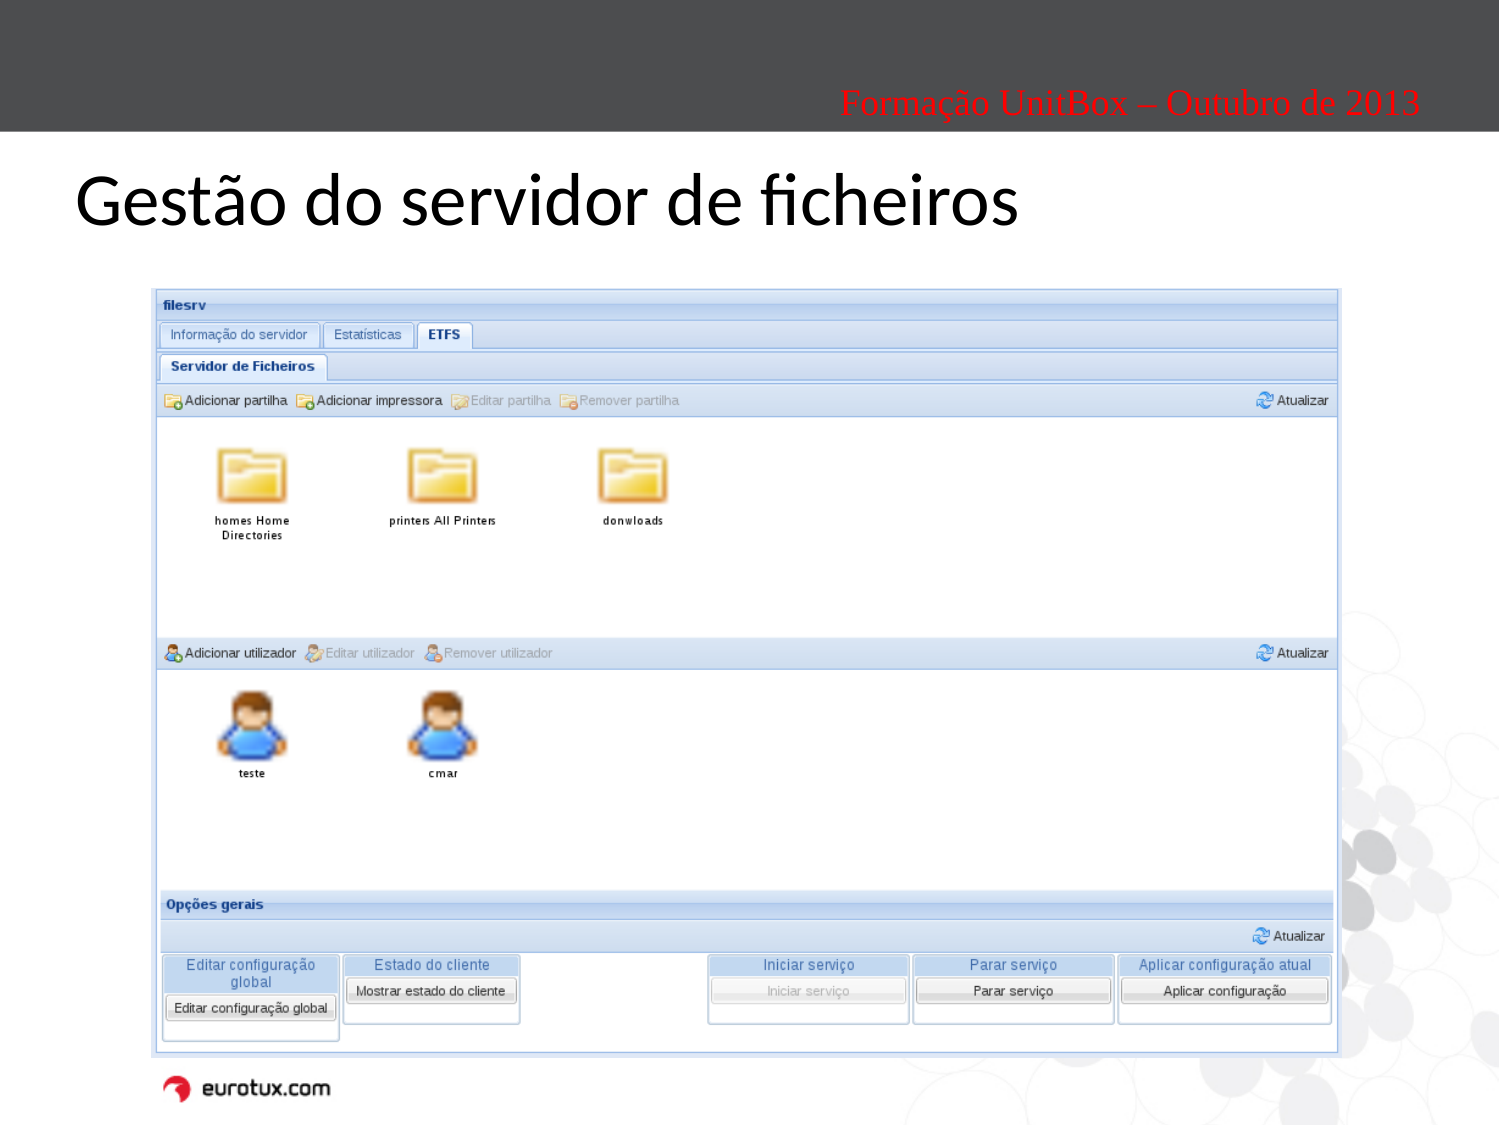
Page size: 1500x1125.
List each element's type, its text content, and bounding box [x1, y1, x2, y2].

picture [0, 0, 1499, 1125]
title Gestão do servidor de ficheiros [75, 112, 1425, 301]
